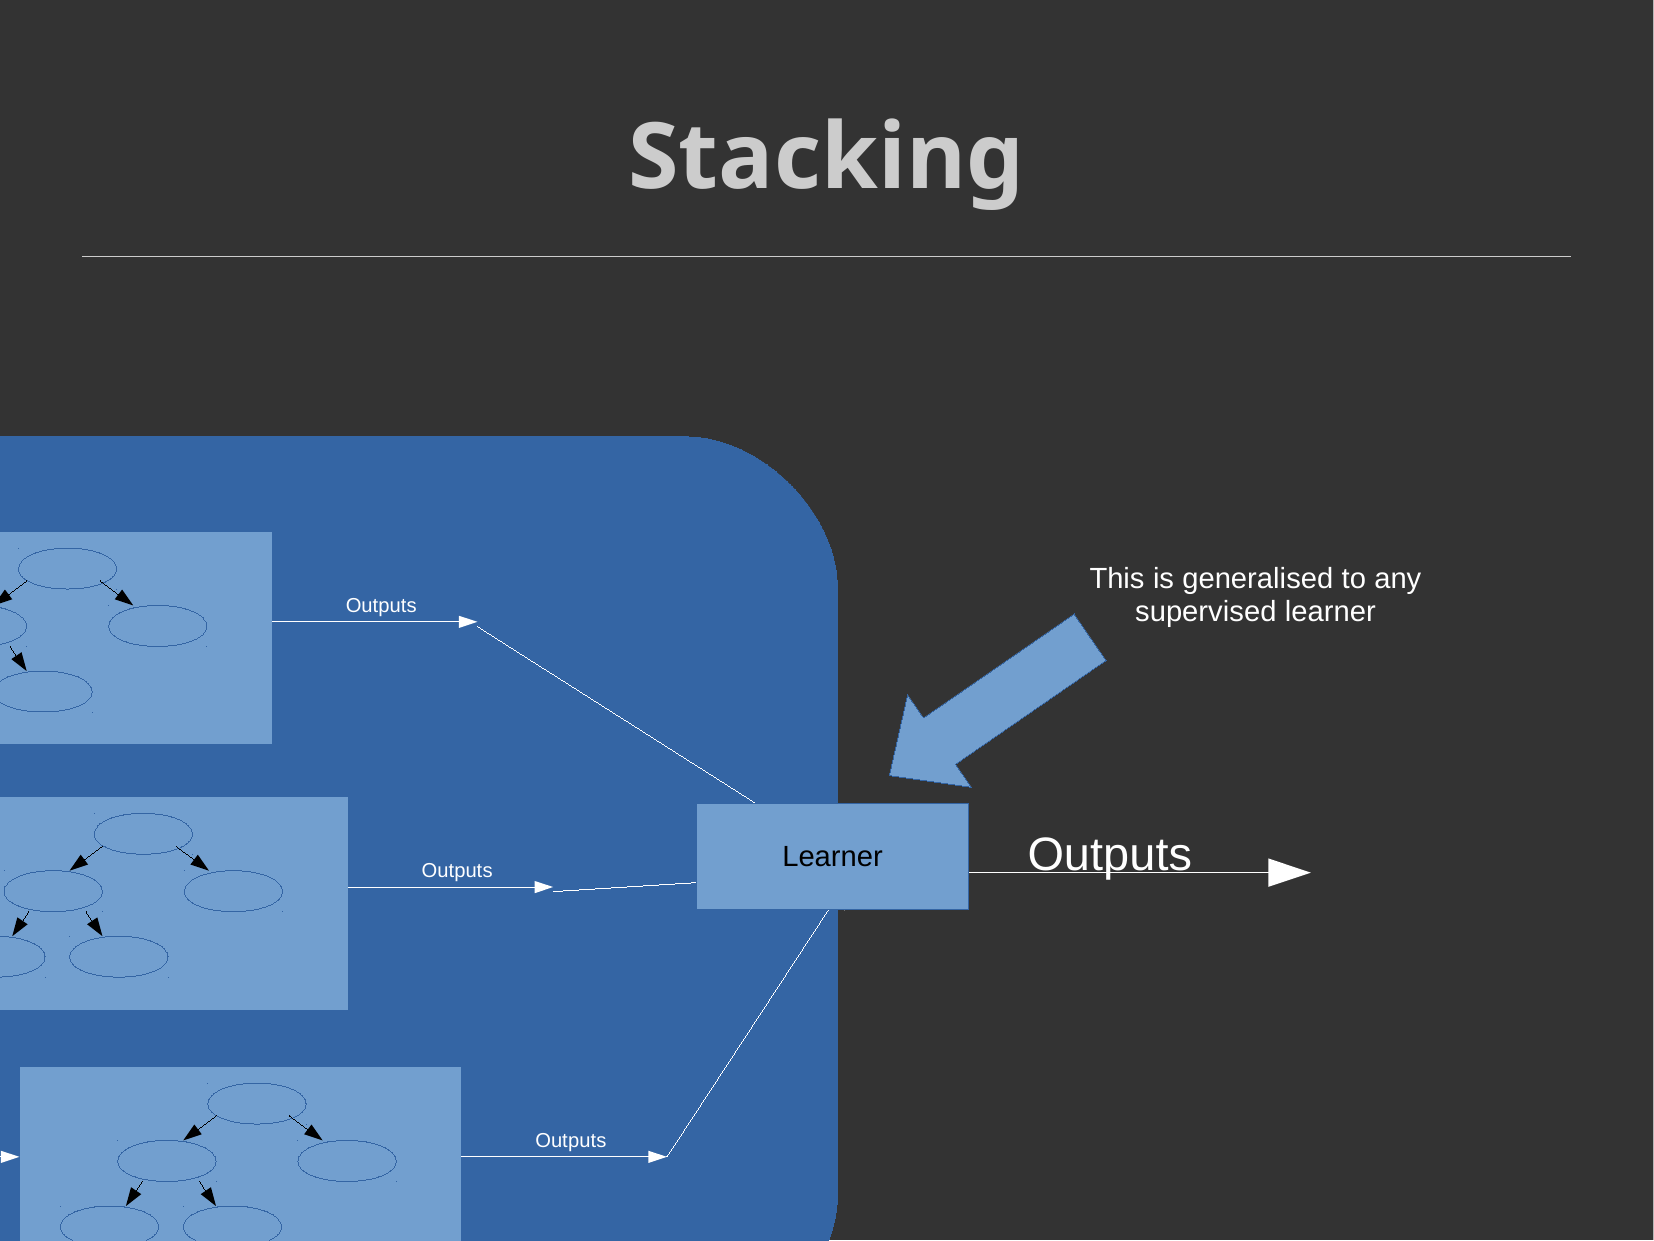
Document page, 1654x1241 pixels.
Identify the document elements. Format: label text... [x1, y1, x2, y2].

title Stacking [82, 49, 1571, 257]
text_box Outputs [535, 1129, 607, 1153]
text_box Outputs [421, 859, 494, 883]
text_box [0, 532, 272, 744]
text_box This is generalised to any supervised learner [1074, 555, 1437, 636]
text_box Learner [696, 803, 969, 910]
text_box [0, 436, 838, 1241]
text_box Outputs [1027, 827, 1193, 881]
text_box [889, 614, 1107, 788]
text_box [0, 797, 348, 1010]
text_box Outputs [345, 594, 418, 618]
text_box [1268, 858, 1311, 887]
